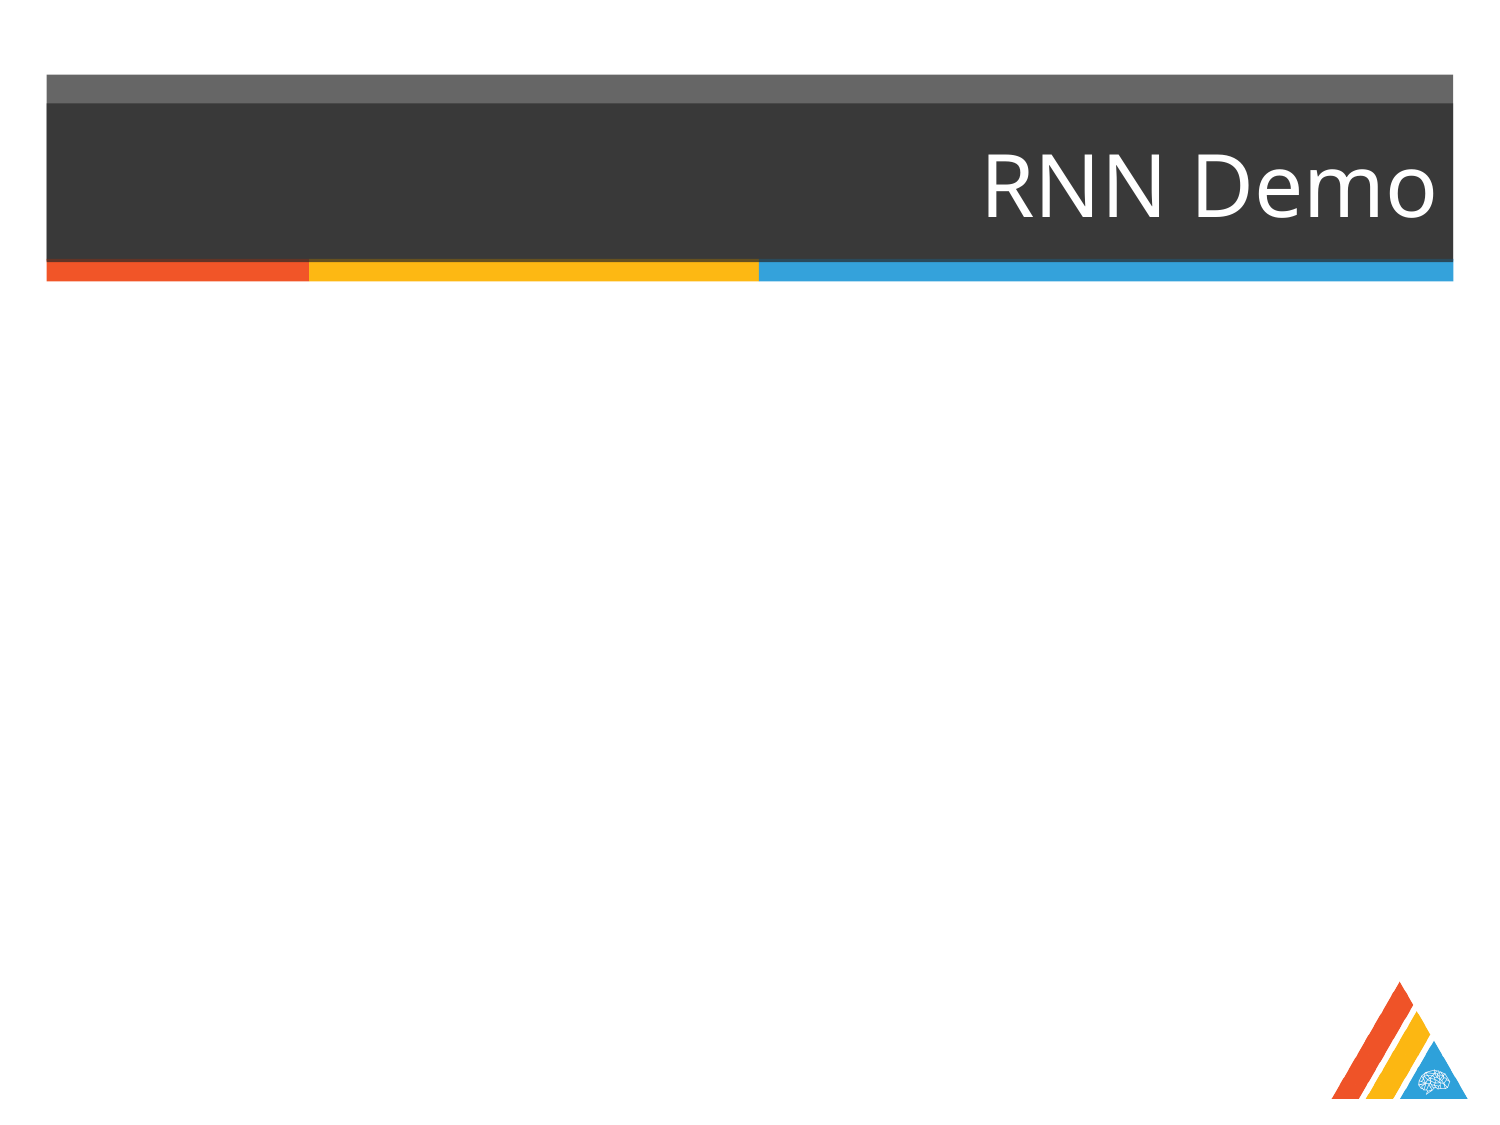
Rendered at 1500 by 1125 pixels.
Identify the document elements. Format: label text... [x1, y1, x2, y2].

picture [1331, 981, 1468, 1099]
title RNN Demo [46, 103, 1454, 263]
